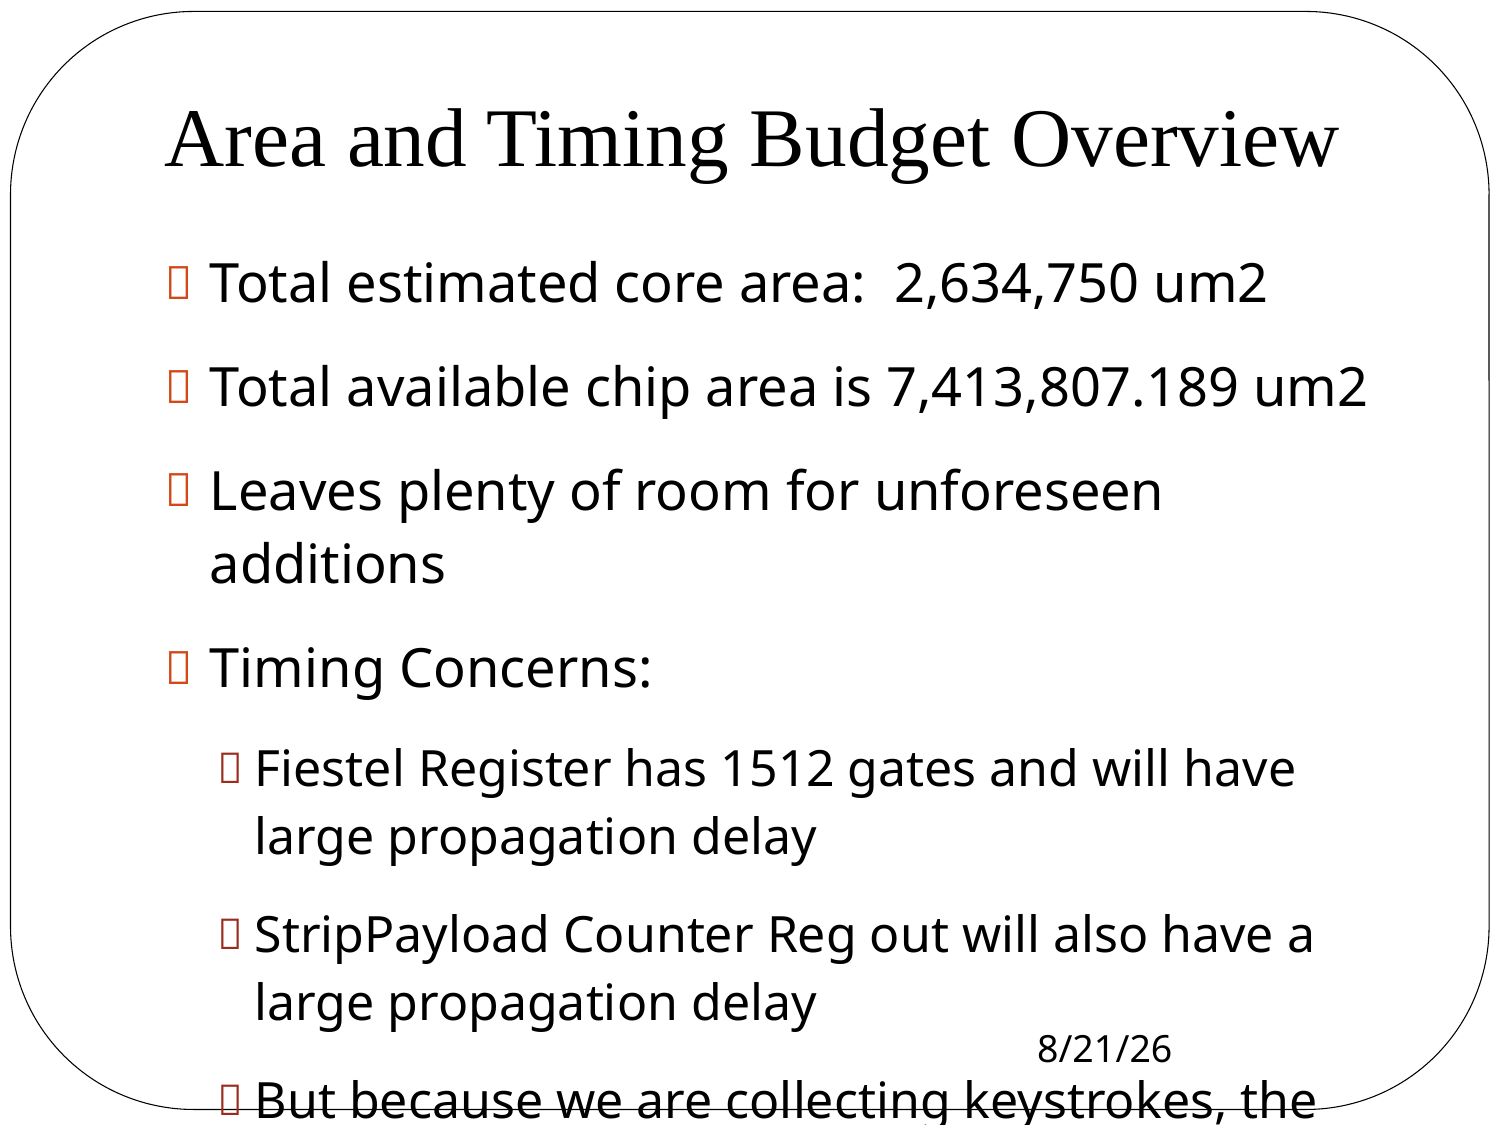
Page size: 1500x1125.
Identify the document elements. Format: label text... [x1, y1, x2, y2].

title Area and Timing Budget Overview [150, 45, 1425, 233]
list Total estimated core area: 2,634,750 um2 Total available chip area is 7,413,807.189 um2 Leaves plenty of room for unforeseen additions Timing Concerns: Fiestel Register has 1512 gates and will have large propagation delay StripPayload Counter Reg out will also have a large propagation delay But because we are collecting keystrokes, the timing delays are not of as a big concern as area [150, 237, 1425, 988]
